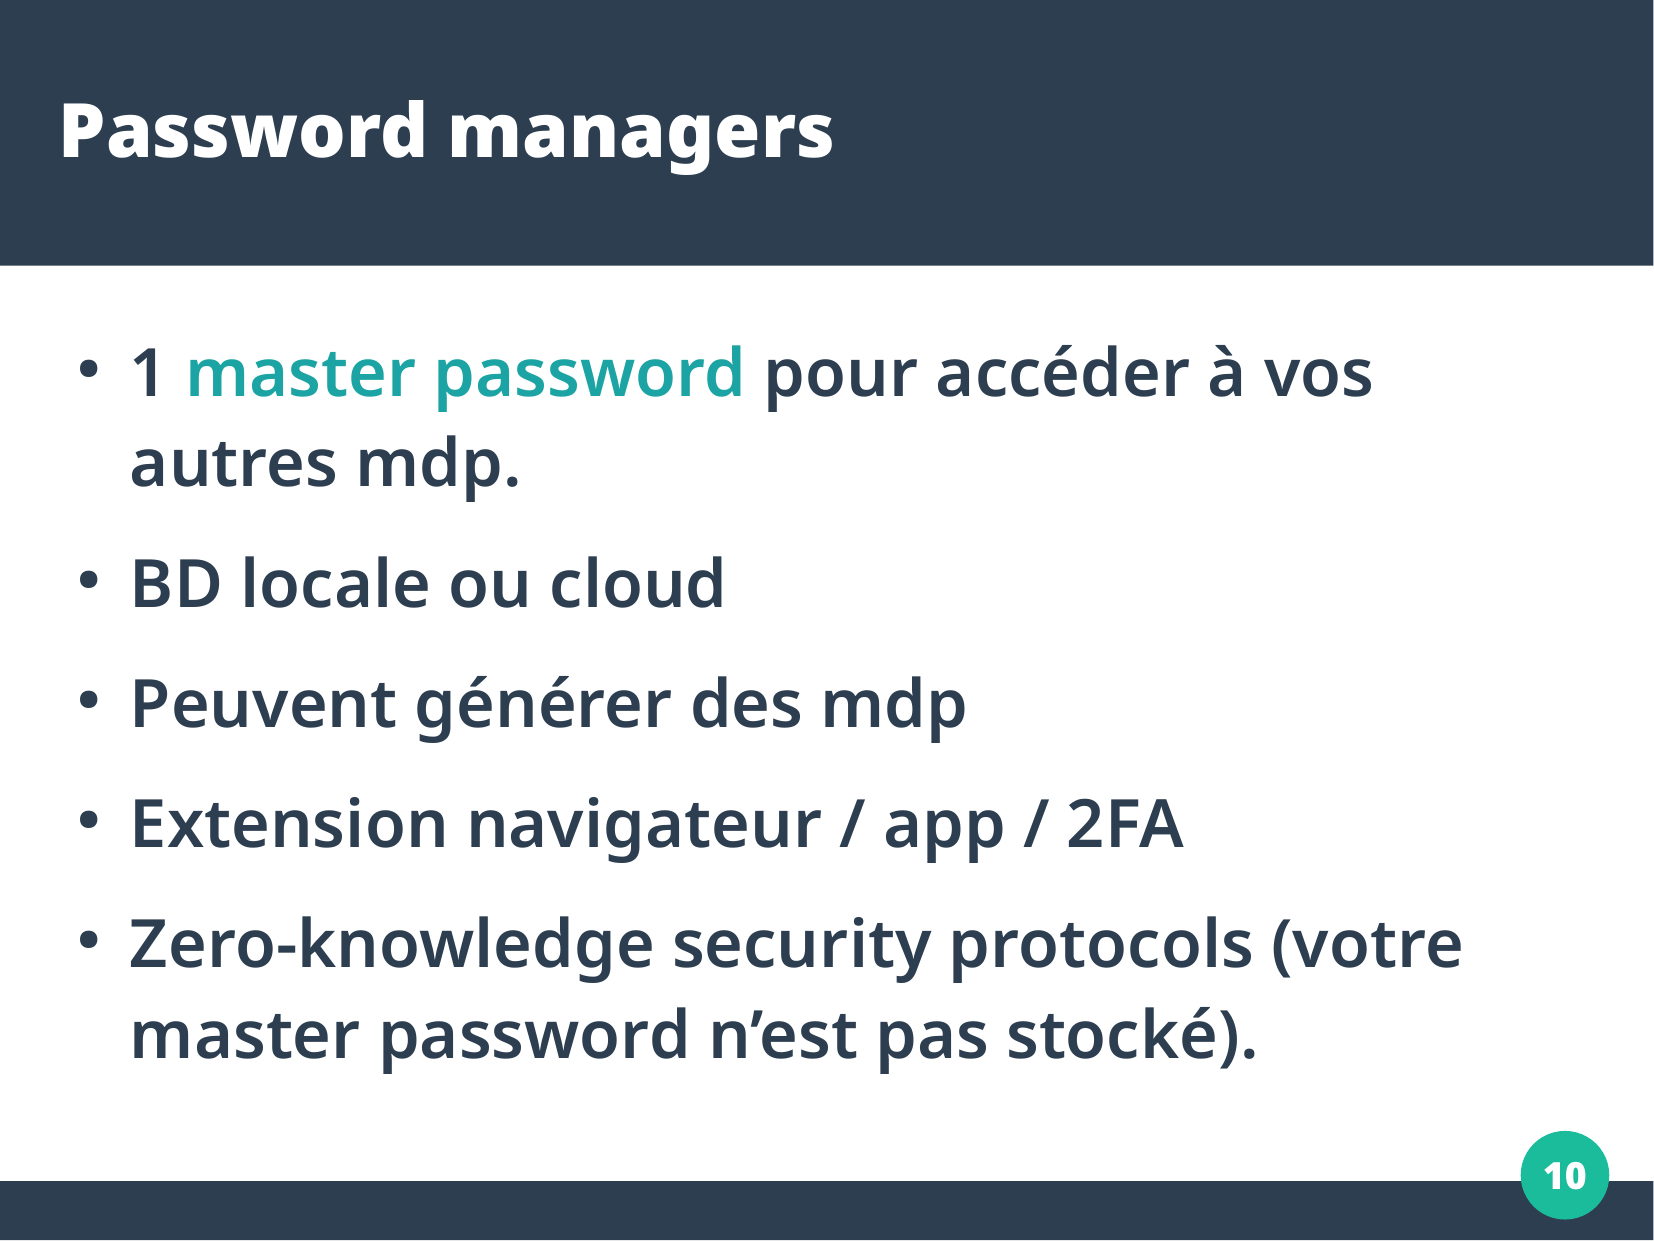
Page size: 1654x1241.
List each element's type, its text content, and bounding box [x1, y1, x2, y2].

list 1 master password pour accéder à vos autres mdp. BD locale ou cloud Peuvent générer des mdp Extension navigateur / app / 2FA Zero-knowledge security protocols (votre master password n’est pas stocké). [59, 324, 1595, 1152]
title Password managers [59, 49, 1595, 207]
